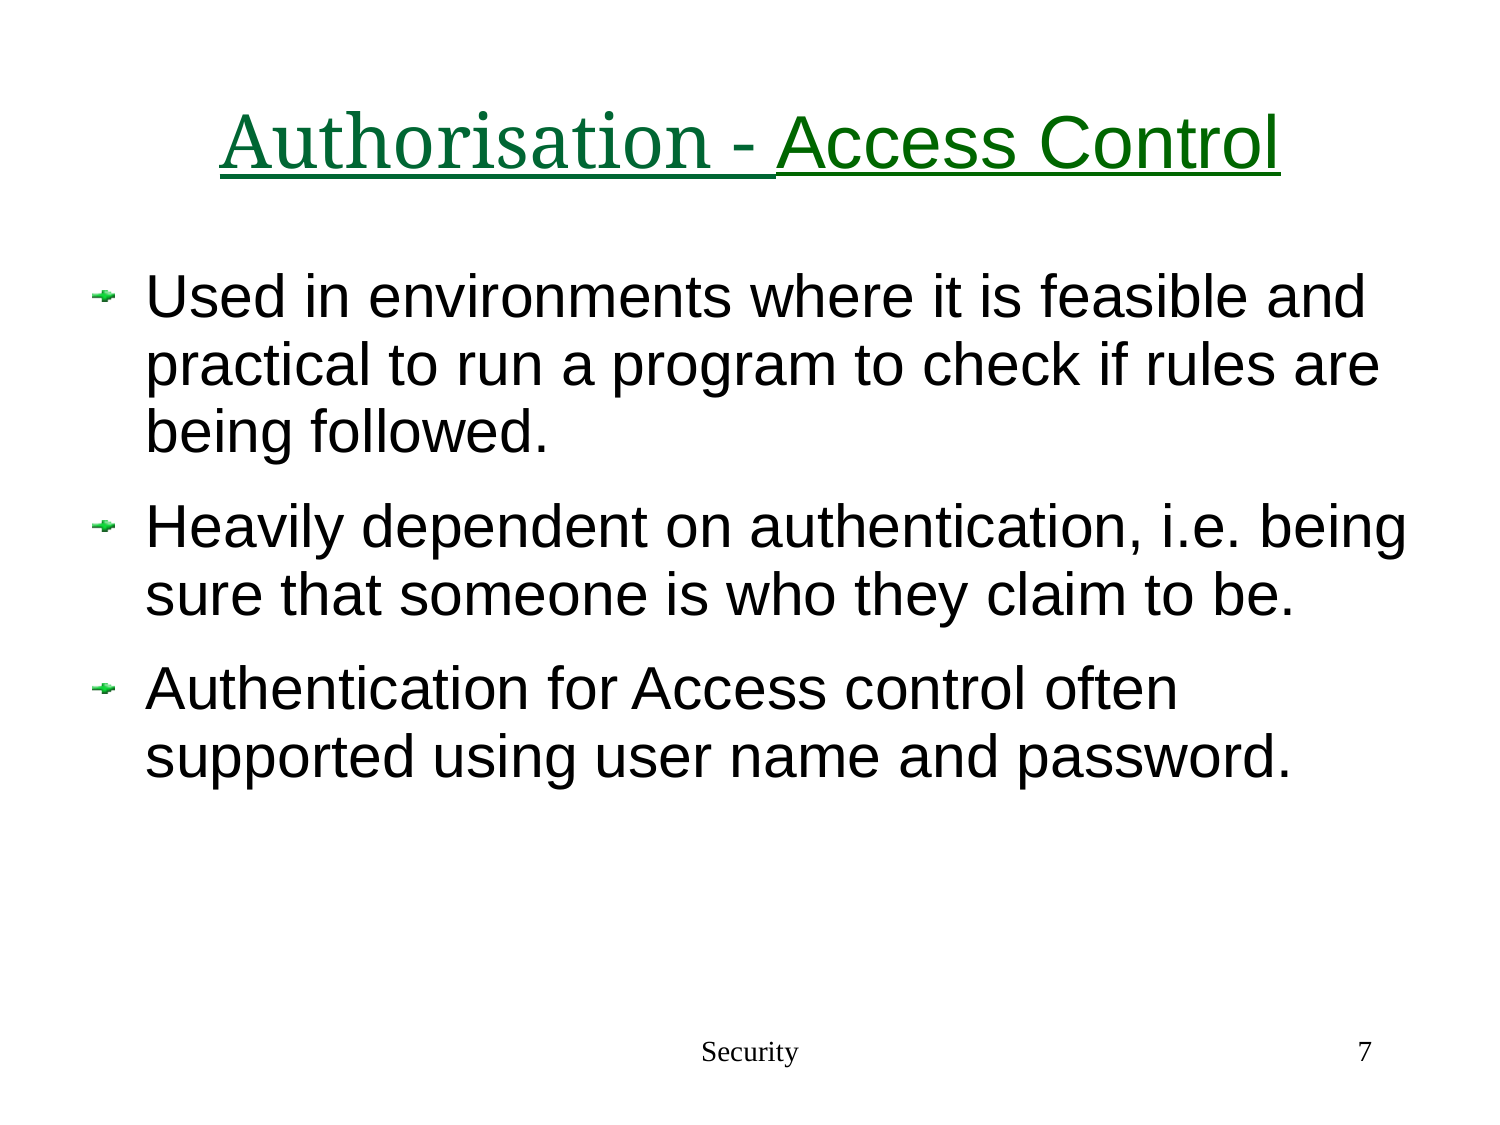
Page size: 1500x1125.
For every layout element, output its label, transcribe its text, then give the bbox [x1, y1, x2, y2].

slide_number <number> [1074, 1025, 1388, 1100]
list Used in environments where it is feasible and practical to run a program to check if rules are being followed. Heavily dependent on authentication, i.e. being sure that someone is who they claim to be. Authentication for Access control often supported using user name and password. [75, 262, 1425, 1006]
footer Security [512, 1025, 988, 1100]
title Authorisation - Access Control [75, 93, 1425, 185]
